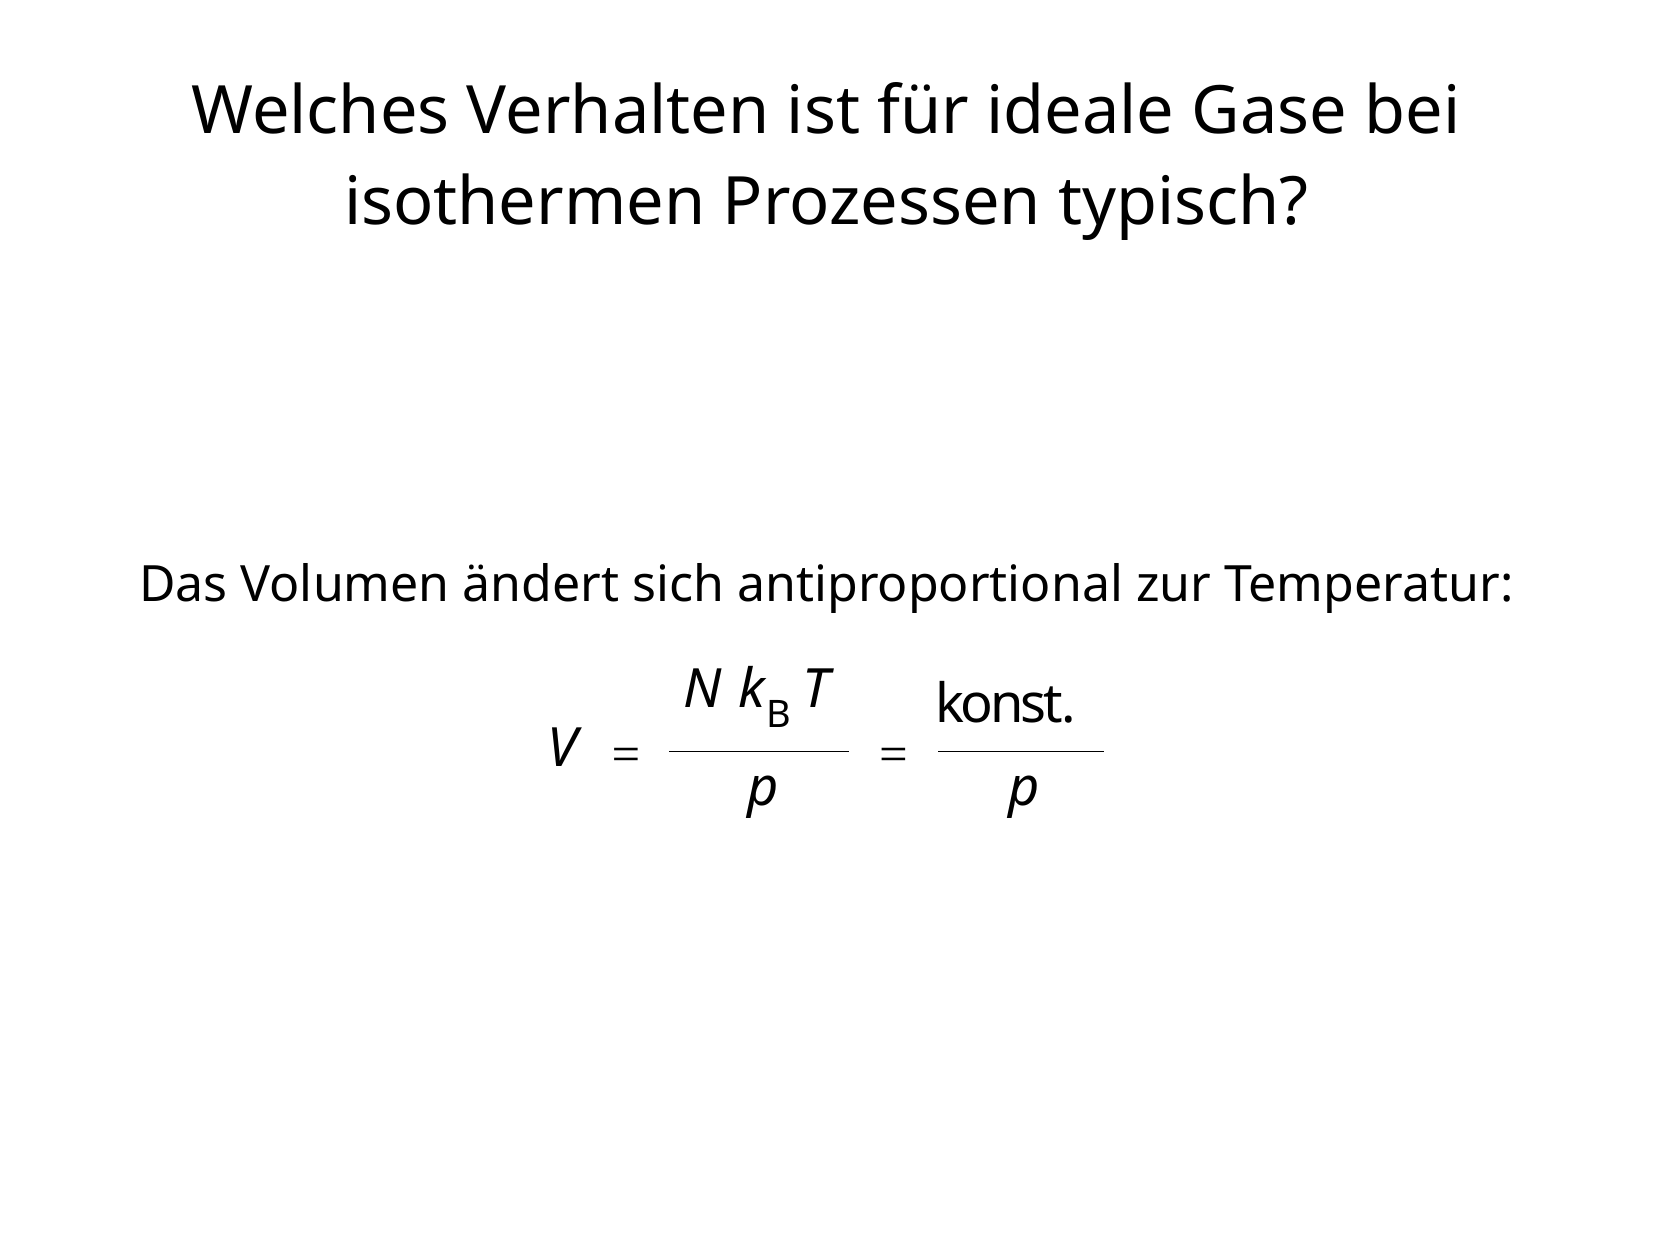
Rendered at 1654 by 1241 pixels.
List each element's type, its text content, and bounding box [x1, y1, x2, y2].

subtitle Das Volumen ändert sich antiproportional zur Temperatur: [82, 290, 1571, 1010]
chart [541, 655, 1113, 821]
title Welches Verhalten ist für ideale Gase bei isothermen Prozessen typisch? [82, 49, 1571, 257]
